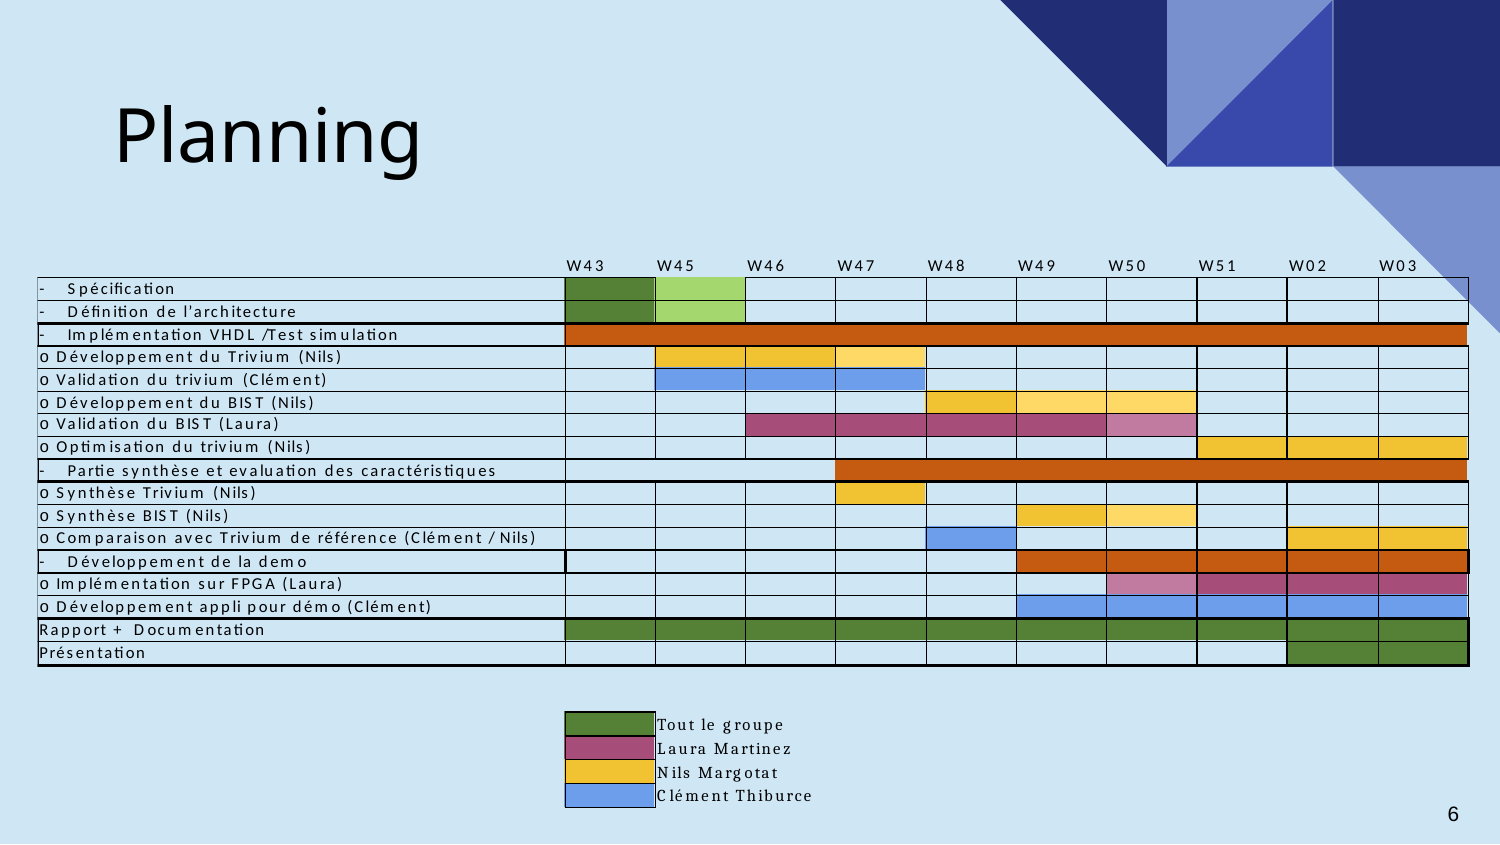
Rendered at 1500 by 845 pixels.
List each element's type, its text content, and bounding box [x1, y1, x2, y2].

picture [37, 255, 1471, 811]
title Planning [98, 54, 1500, 193]
text_box 6 [1432, 795, 1478, 834]
